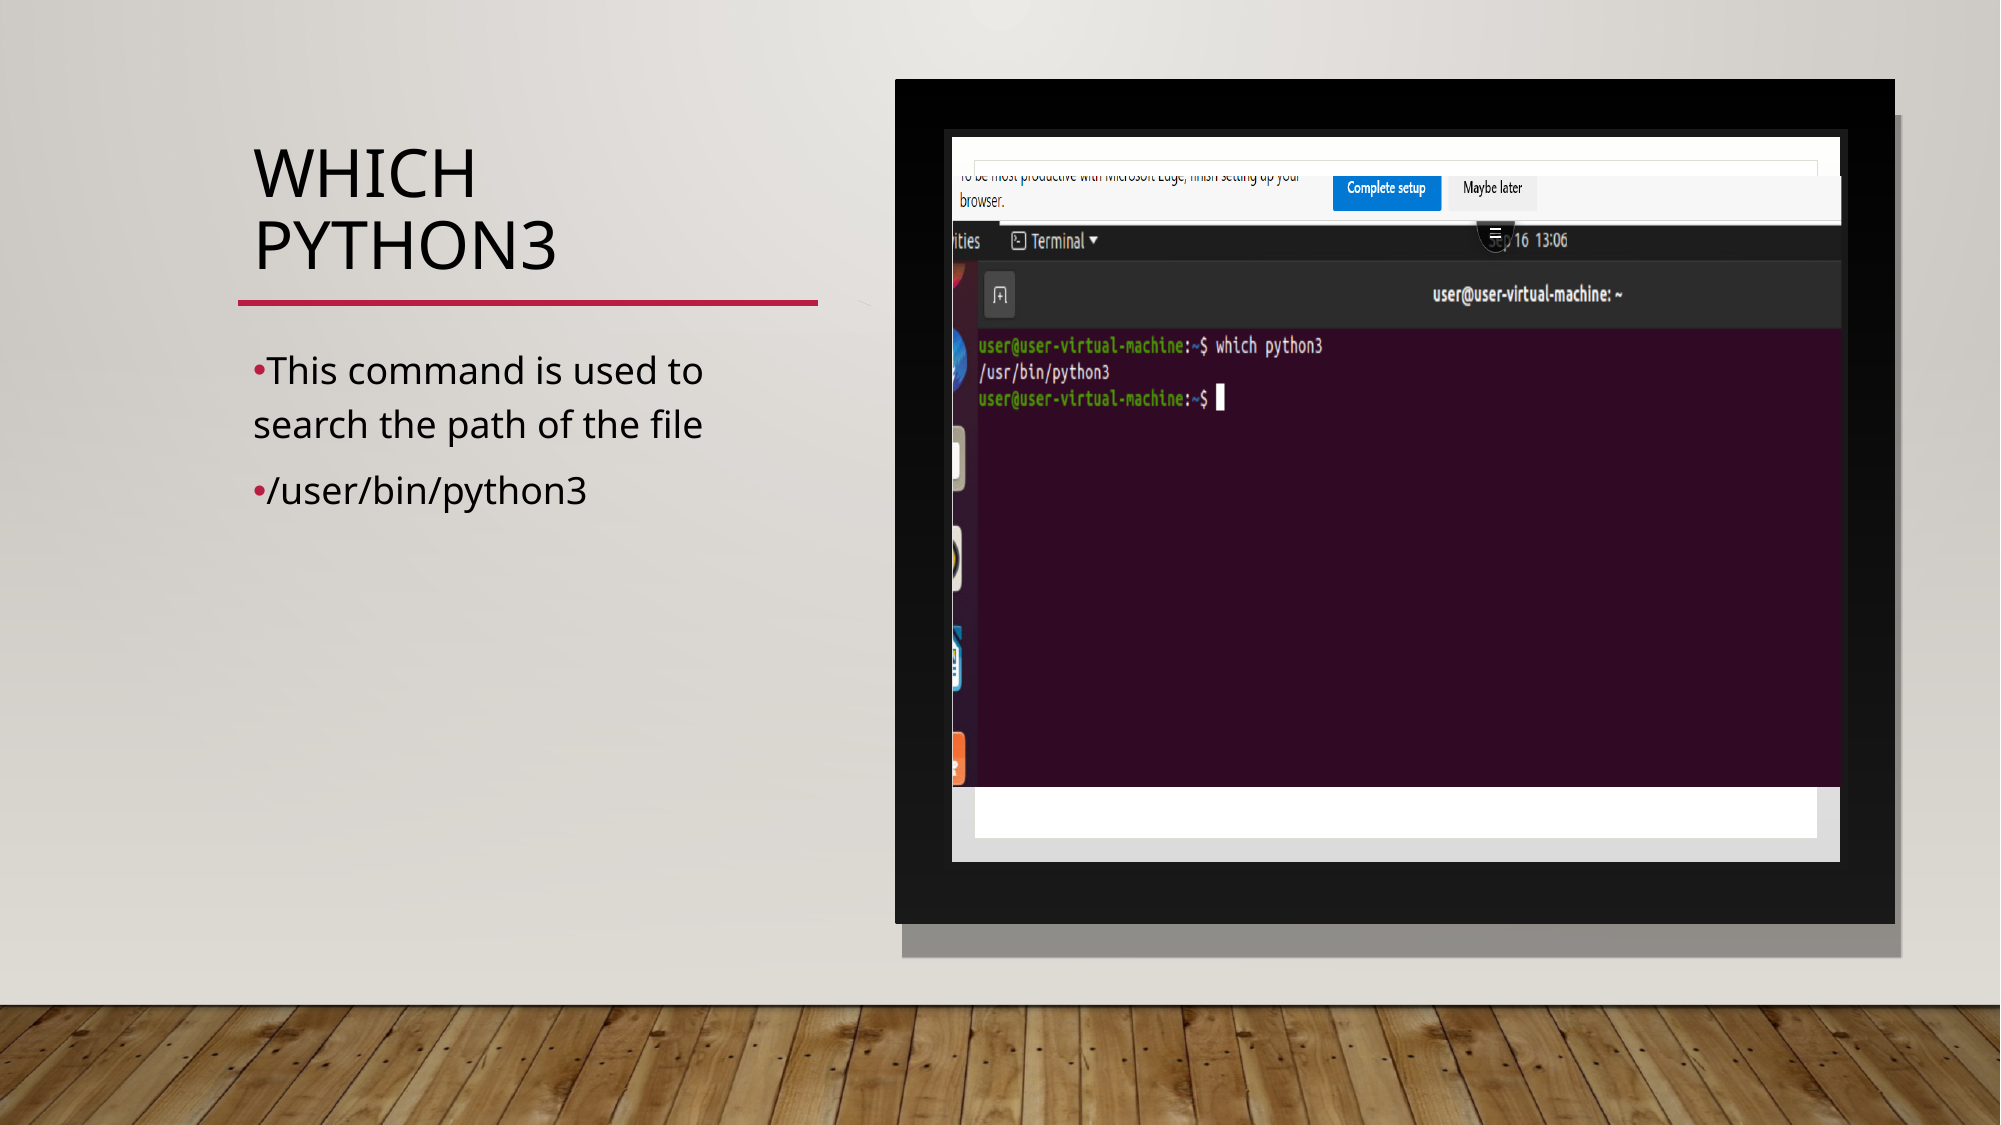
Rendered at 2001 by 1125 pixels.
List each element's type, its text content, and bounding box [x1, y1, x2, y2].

title Which python3 [238, 131, 818, 305]
picture [0, 1005, 2000, 1125]
text_box [0, 0, 2000, 1005]
text_box This command is used to search the path of the file /user/bin/python3 [238, 330, 817, 897]
picture [952, 176, 1842, 787]
